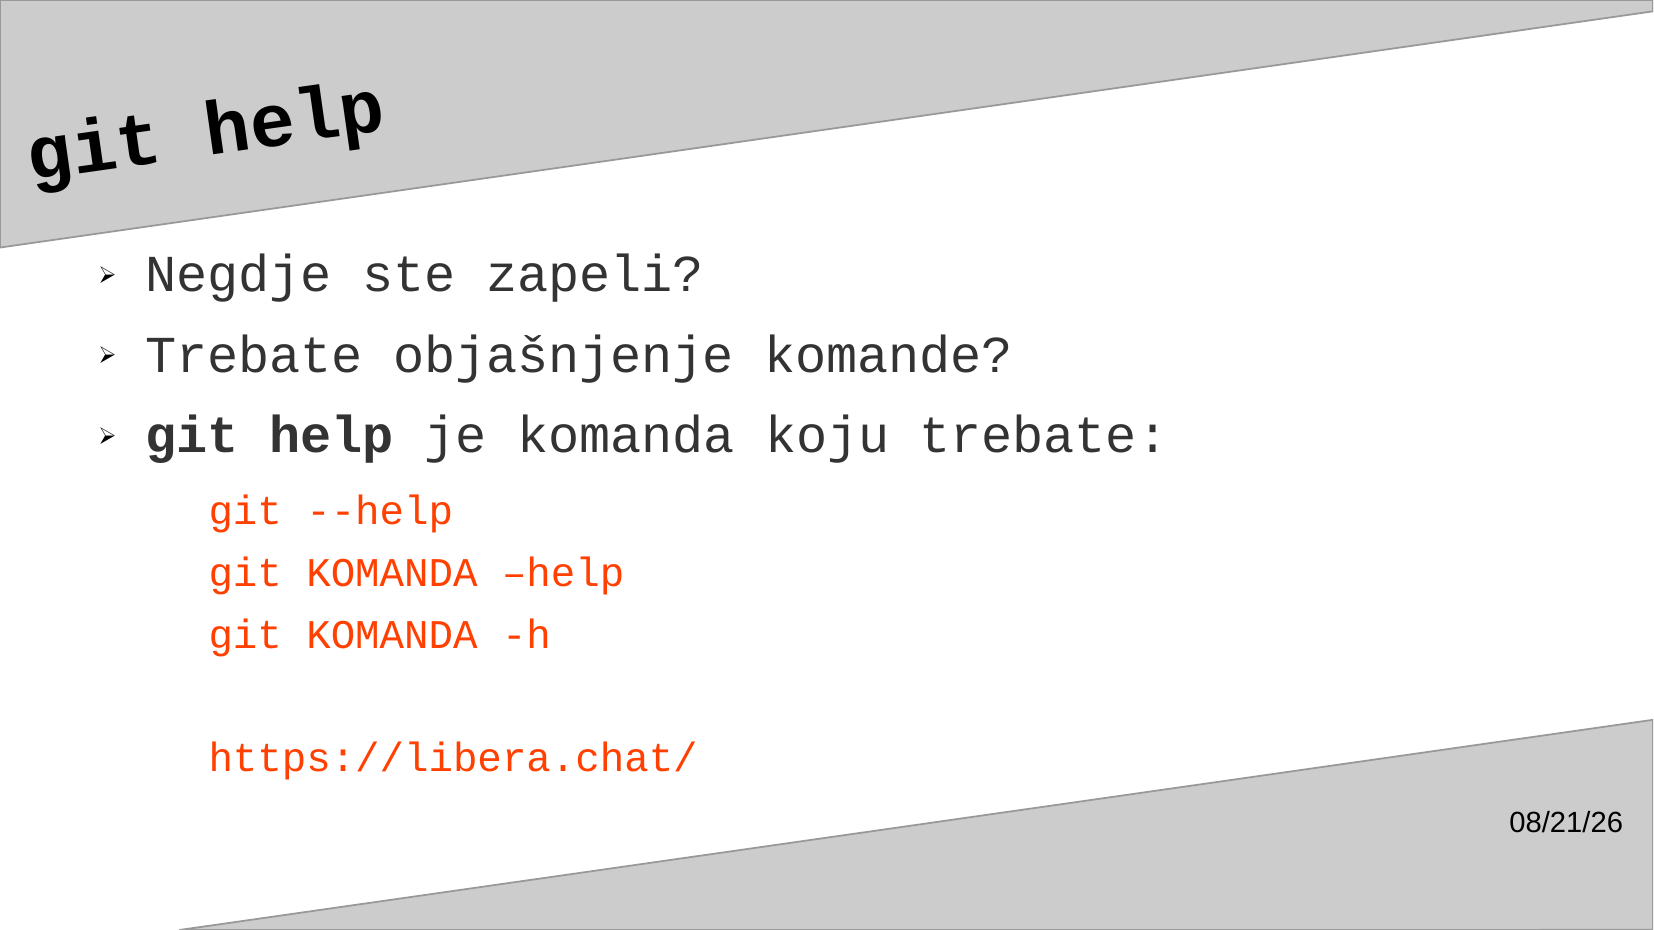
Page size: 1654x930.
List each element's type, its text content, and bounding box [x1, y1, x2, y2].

title git help [16, 0, 1501, 239]
list Negdje ste zapeli? Trebate objašnjenje komande? git help je komanda koju trebate: git --help git KOMANDA –help git KOMANDA -h https://libera.chat/ [82, 248, 1538, 788]
